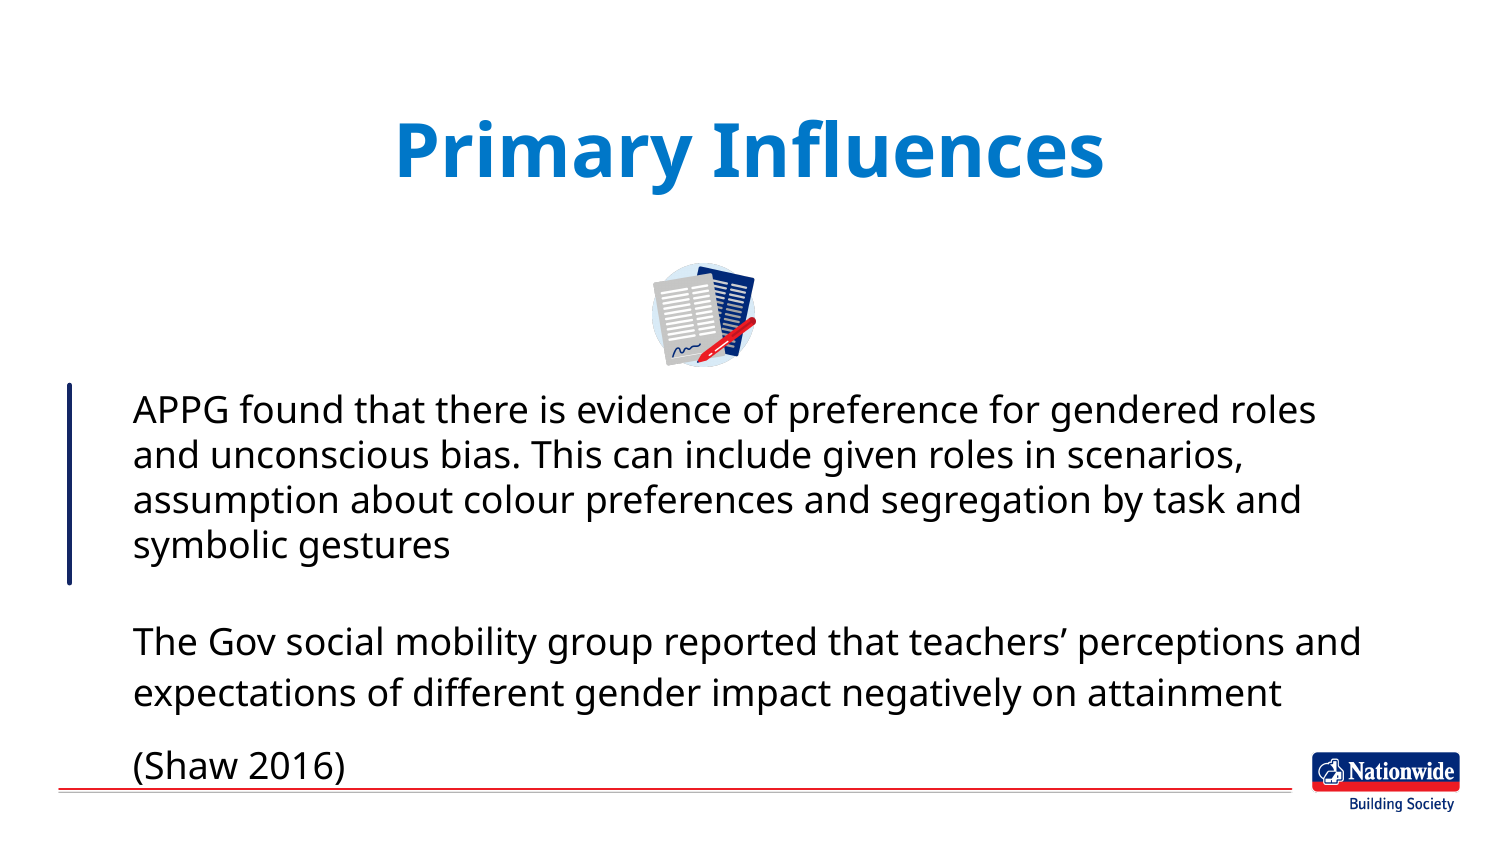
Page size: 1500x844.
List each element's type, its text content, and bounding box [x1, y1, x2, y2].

picture [652, 263, 756, 367]
text_box APPG found that there is evidence of preference for gendered roles and unconscious bias. This can include given roles in scenarios, assumption about colour preferences and segregation by task and symbolic gestures The Gov social mobility group reported that teachers’ perceptions and expectations of different gender impact negatively on attainment (Shaw 2016) [118, 378, 1401, 844]
title Primary Influences [0, 119, 1500, 193]
